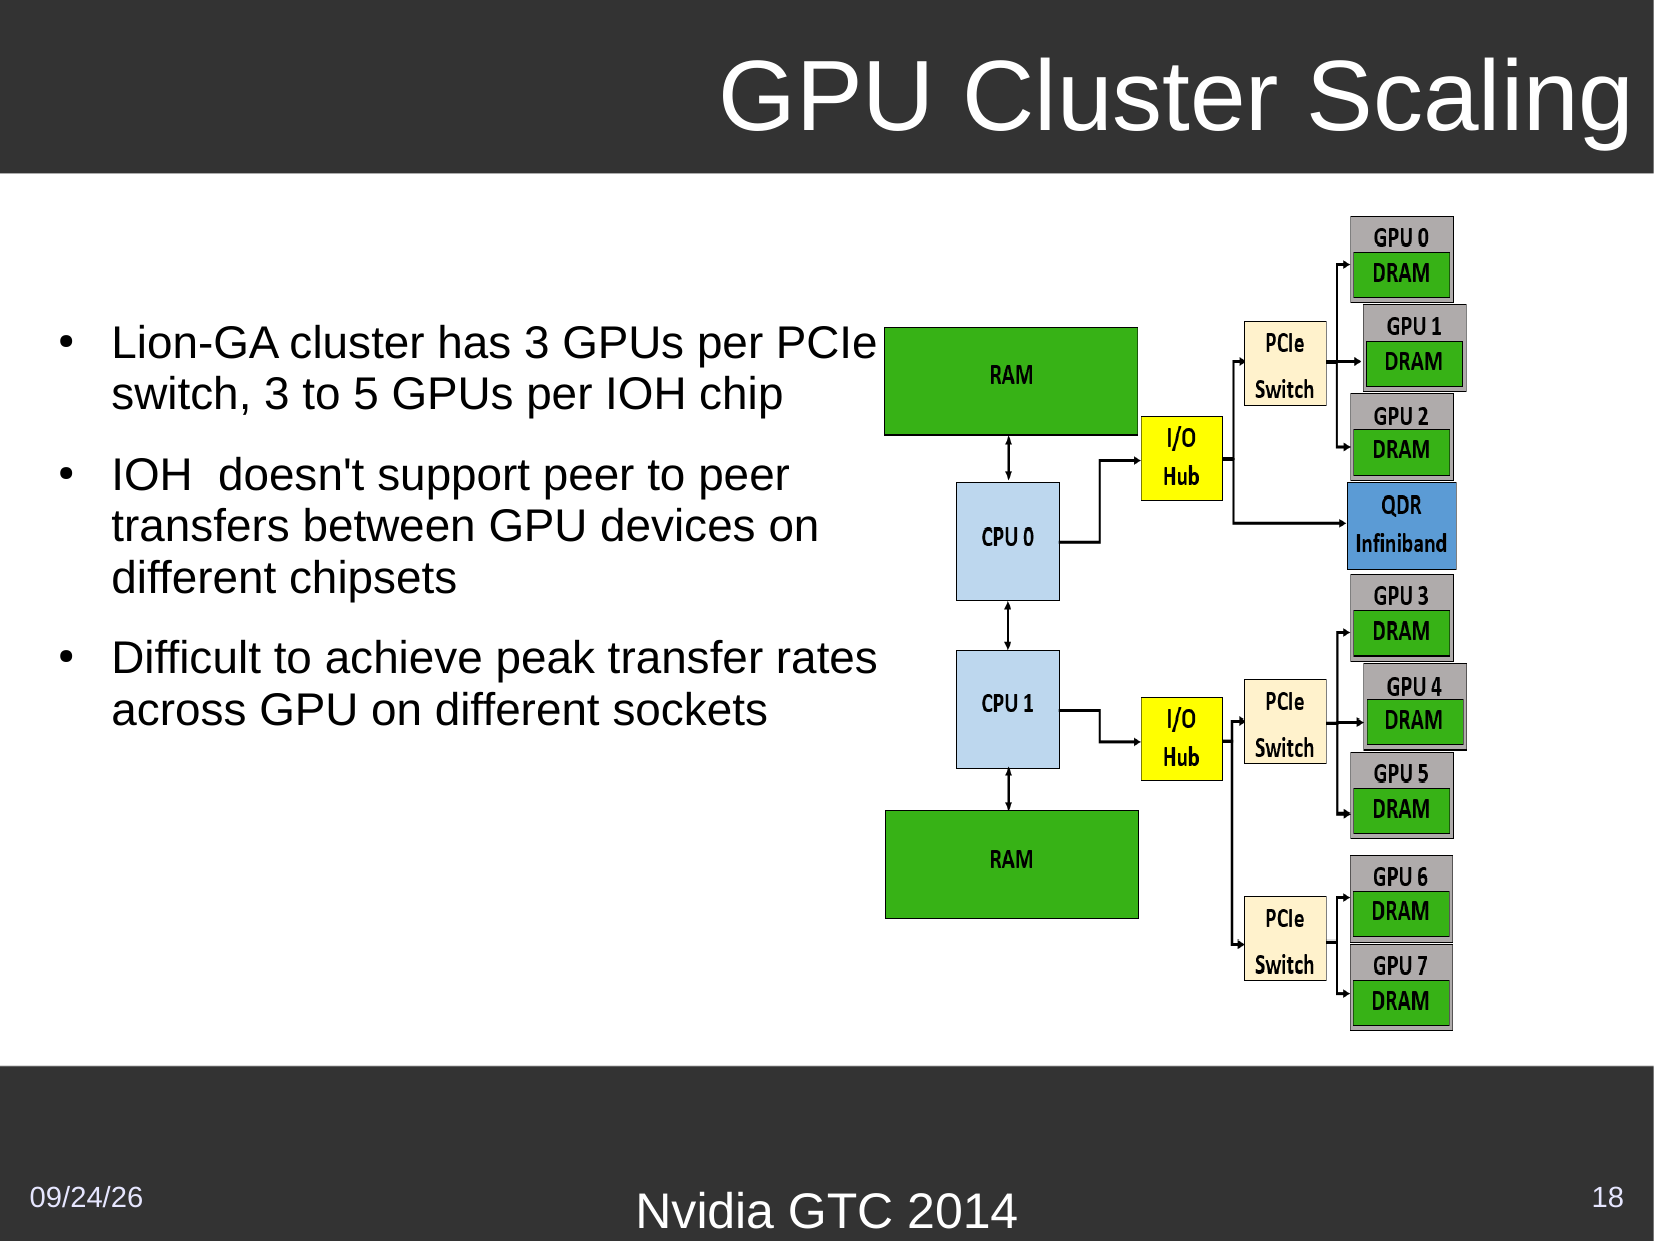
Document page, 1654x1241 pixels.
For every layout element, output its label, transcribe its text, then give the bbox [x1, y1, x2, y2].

text_box Nvidia GTC 2014 [29, 1182, 1625, 1239]
title GPU Cluster Scaling [40, 11, 1636, 181]
list Lion-GA cluster has 3 GPUs per PCIe switch, 3 to 5 GPUs per IOH chip IOH doesn't support peer to peer transfers between GPU devices on different chipsets Difficult to achieve peak transfer rates across GPU on different sockets [40, 317, 901, 1037]
picture [0, 0, 1654, 1241]
